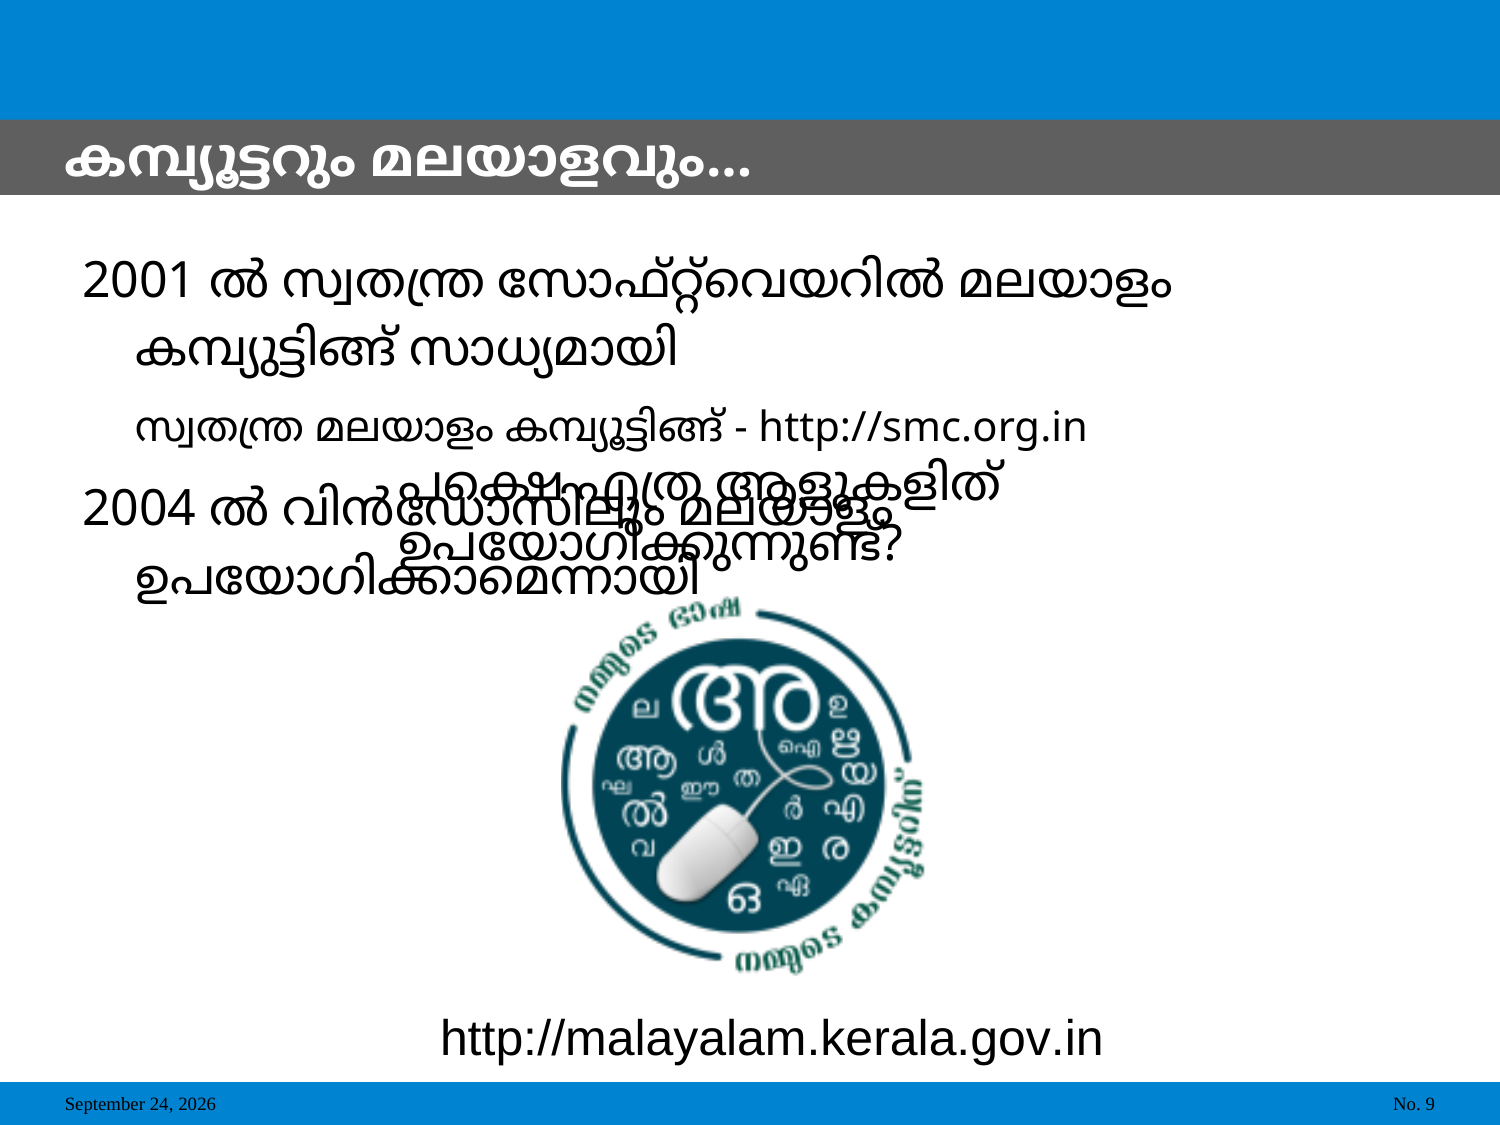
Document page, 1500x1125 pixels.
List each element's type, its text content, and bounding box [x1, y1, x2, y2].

picture [561, 590, 932, 986]
list 2001 ല്‍ സ്വതന്ത്ര സോഫ്റ്റ്​വെയറില്‍ മലയാളം കമ്പ്യുട്ടിങ്ങ് സാധ്യമായി സ്വതന്ത്ര മലയാളം കമ്പ്യൂട്ടിങ്ങ് - http://smc.org.in 2004 ല്‍ വിന്‍ഡോസിലും മലയാളം ഉപയോഗിക്കാമെന്നായി [64, 243, 1436, 435]
text_box പക്ഷെ എത്ര ആളുകളിത് ഉപയോഗിക്കുന്നുണ്ട്? [383, 442, 1329, 518]
text_box http://malayalam.kerala.gov.in [425, 998, 1134, 1073]
title കമ്പ്യൂട്ടറും മലയാളവും... [64, 129, 1436, 196]
